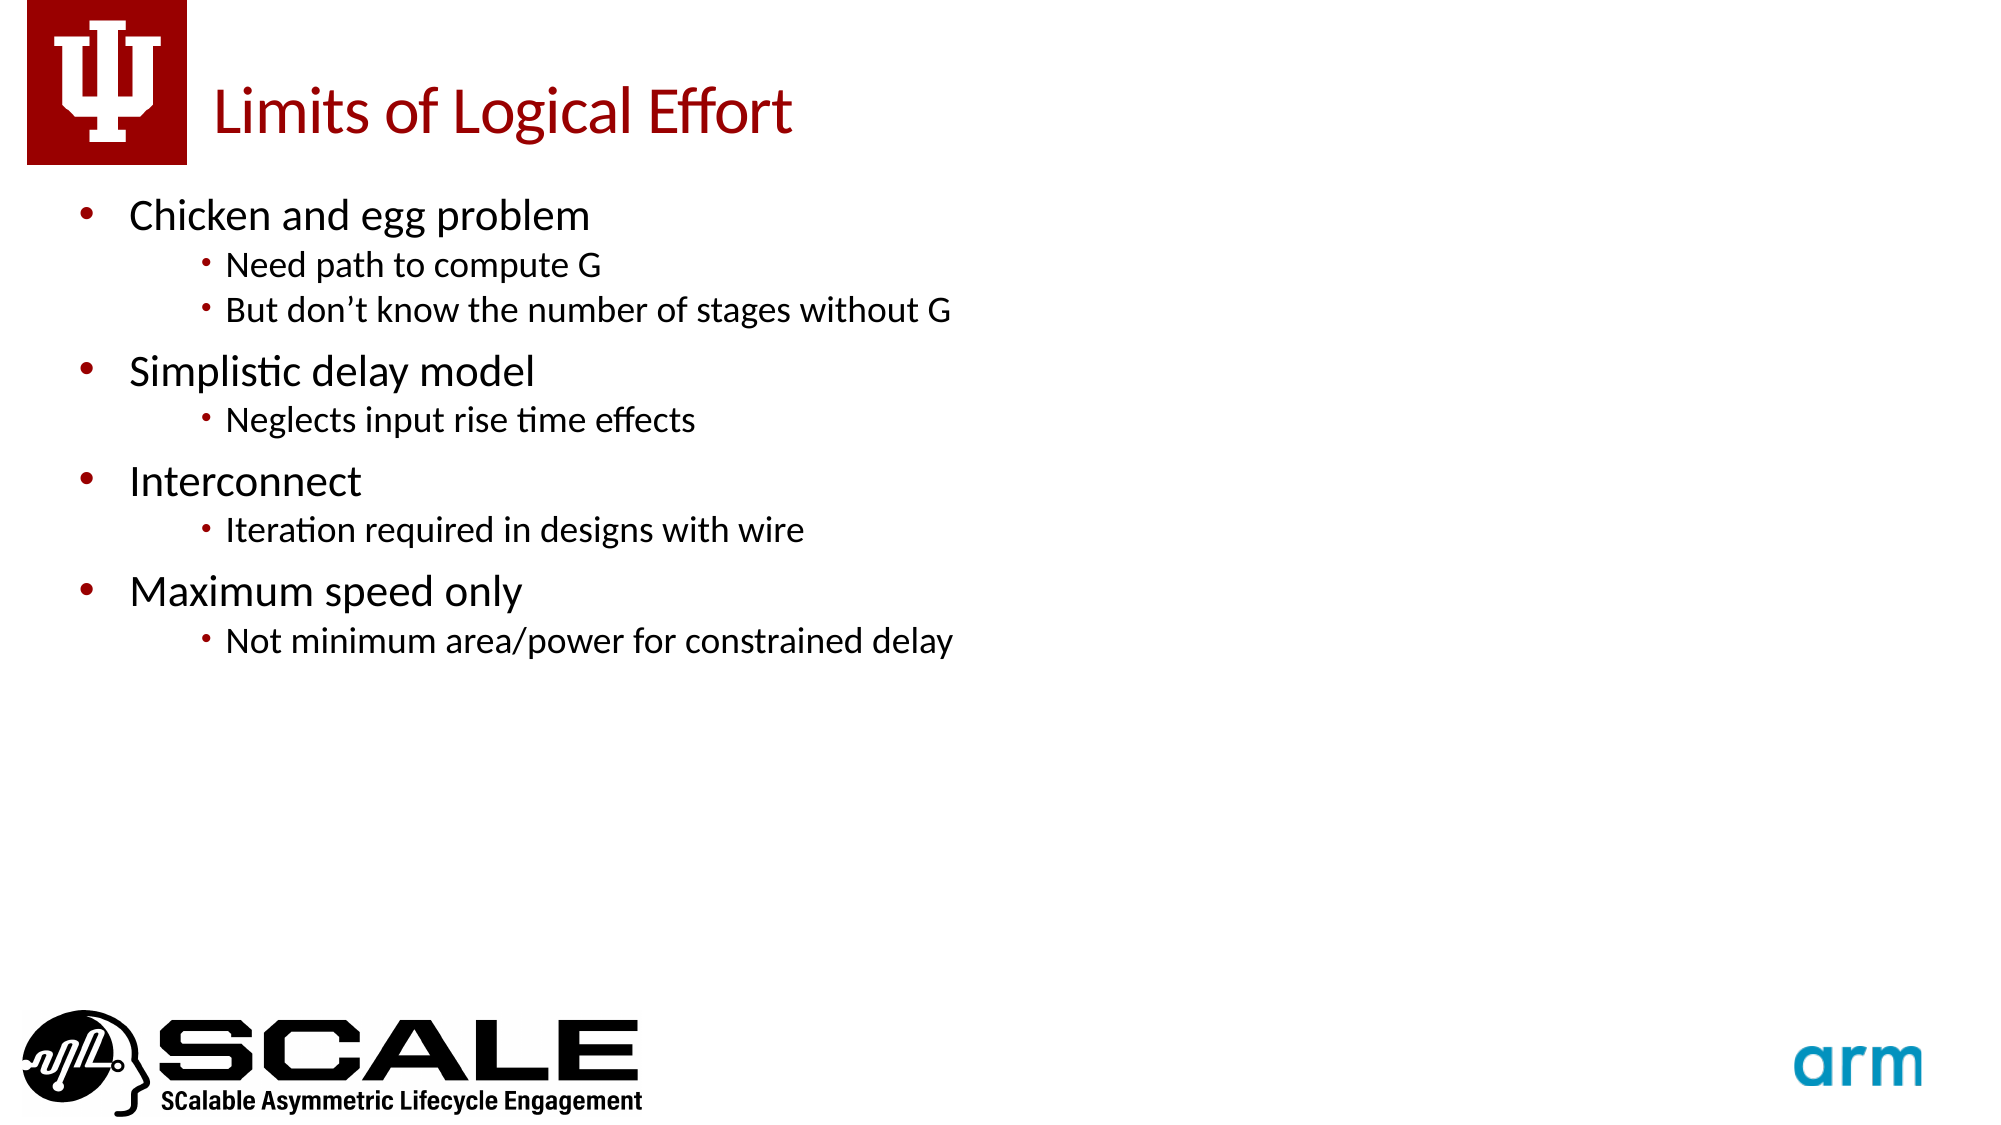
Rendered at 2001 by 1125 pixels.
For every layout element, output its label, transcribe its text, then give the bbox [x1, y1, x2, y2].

list Chicken and egg problem Need path to compute G But don’t know the number of stages without G Simplistic delay model Neglects input rise time effects Interconnect Iteration required in designs with wire Maximum speed only Not minimum area/power for constrained delay [78, 185, 1924, 941]
title Limits of Logical Effort [213, 78, 1922, 186]
